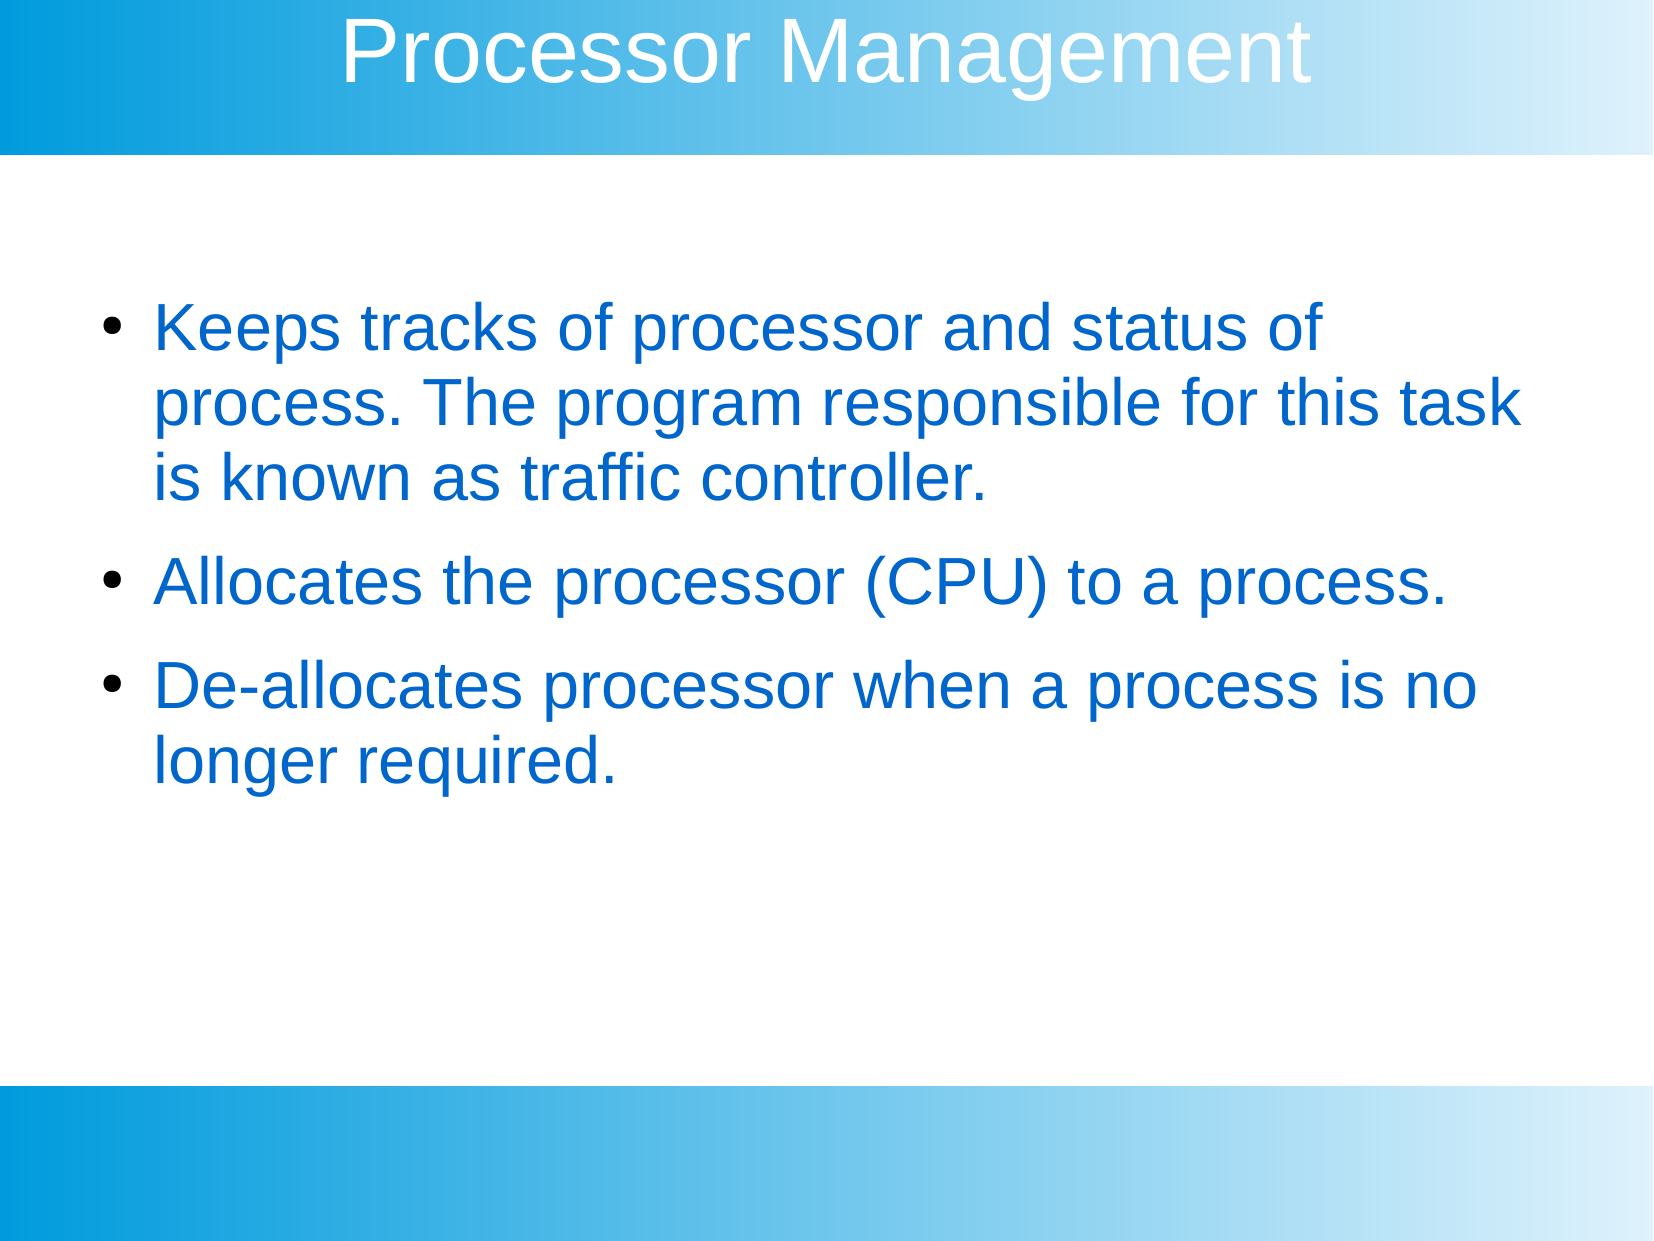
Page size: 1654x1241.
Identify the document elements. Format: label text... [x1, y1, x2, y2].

list Keeps tracks of processor and status of process. The program responsible for this task is known as traffic controller. Allocates the processor (CPU) to a process. De-allocates processor when a process is no longer required. [82, 290, 1571, 1010]
title Processor Management [82, 0, 1571, 205]
